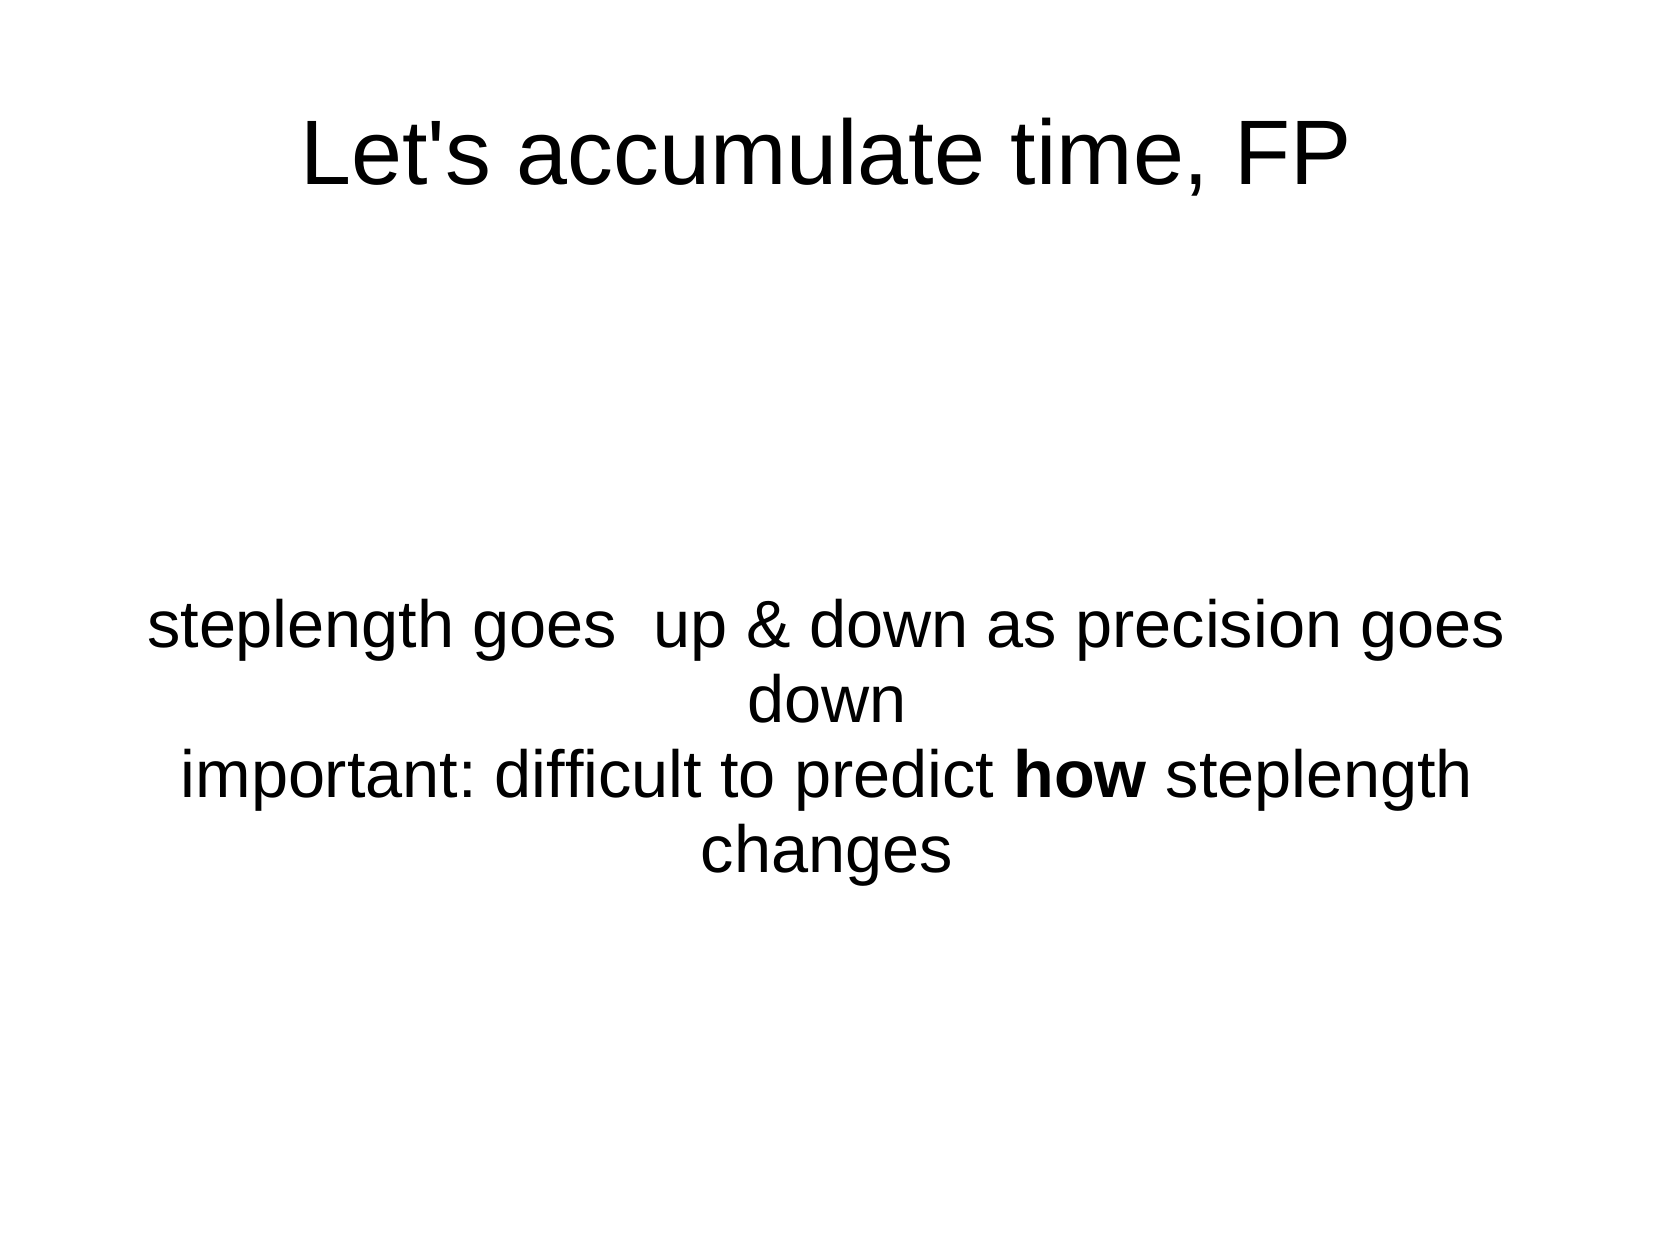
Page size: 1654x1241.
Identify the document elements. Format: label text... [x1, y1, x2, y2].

title Let's accumulate time, FP [82, 49, 1571, 257]
subtitle steplength goes up & down as precision goes down important: difficult to predict how steplength changes [82, 290, 1571, 1109]
